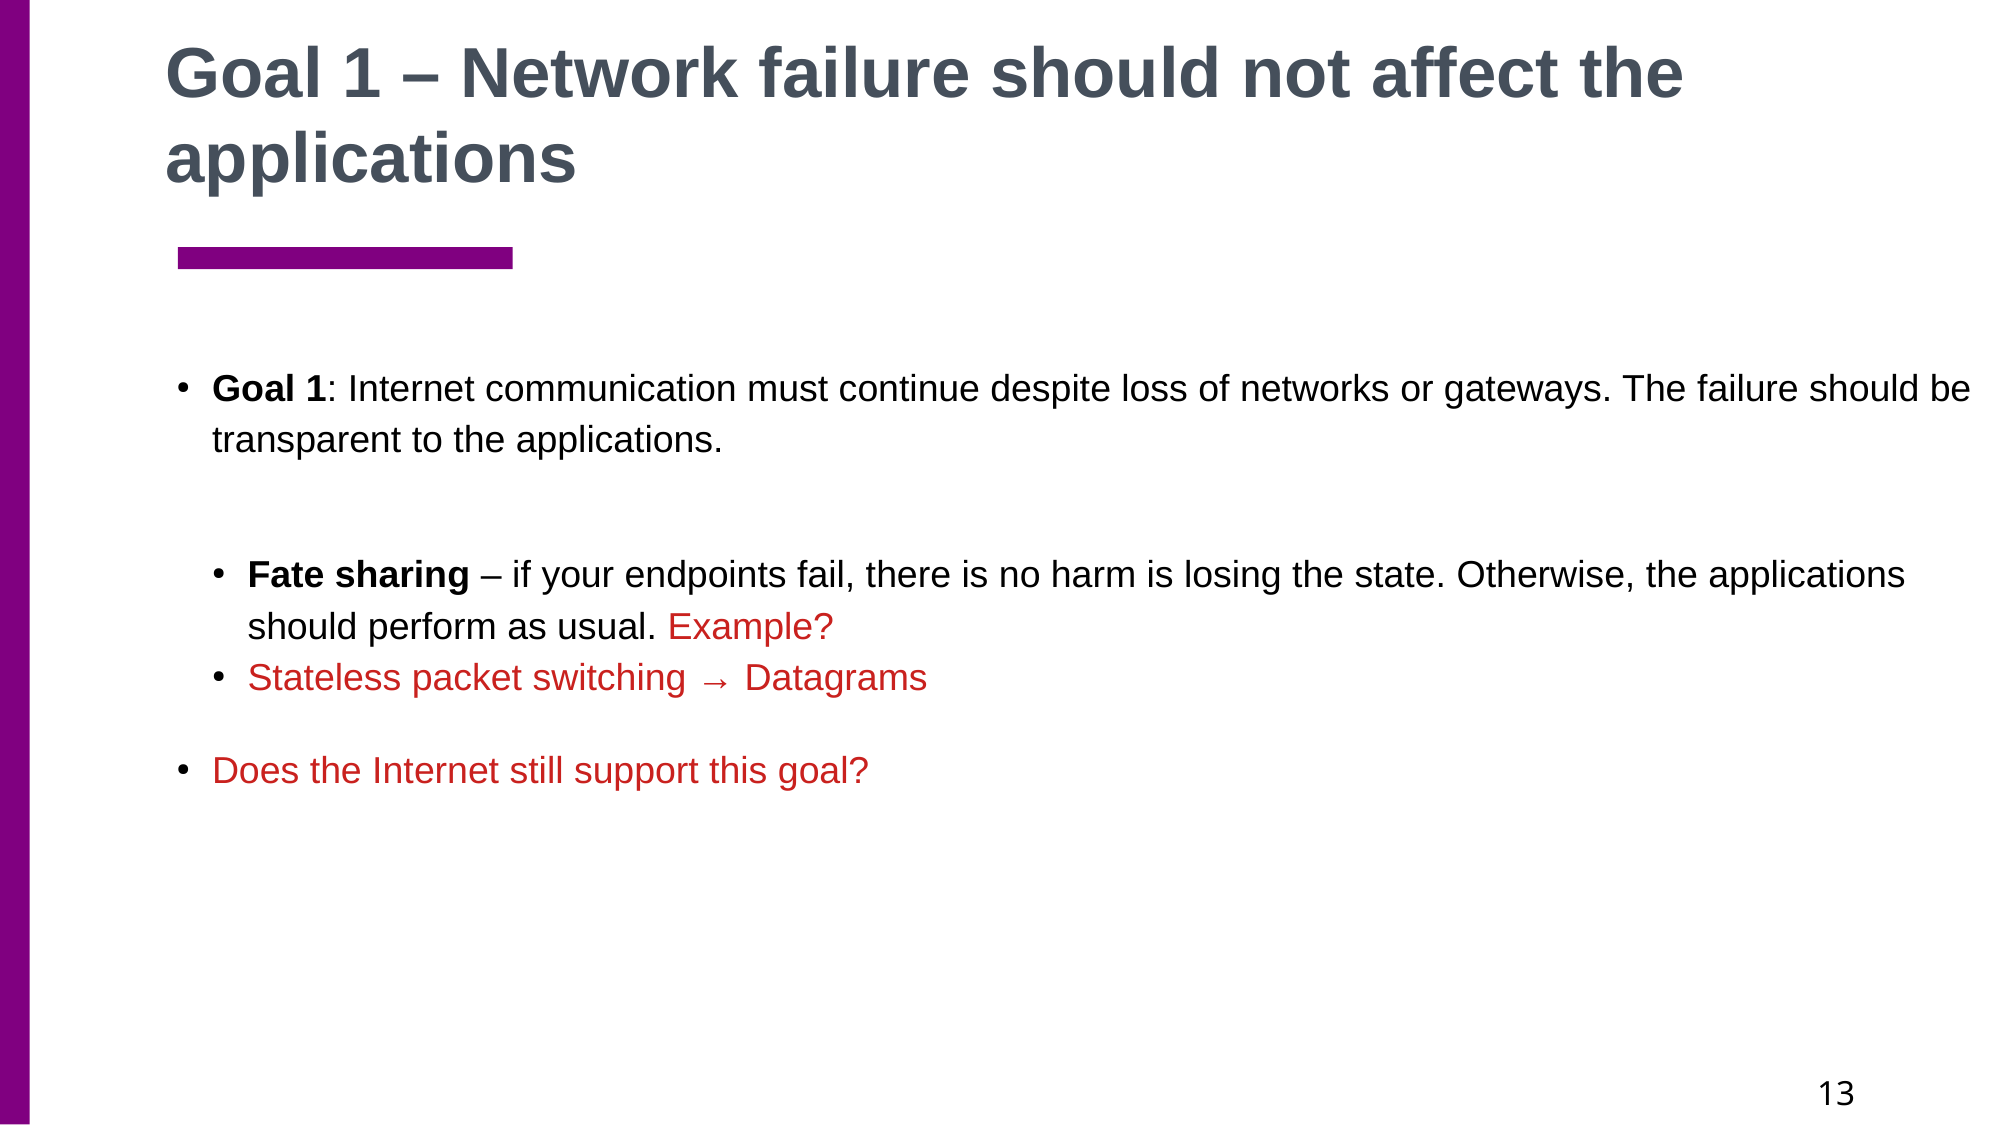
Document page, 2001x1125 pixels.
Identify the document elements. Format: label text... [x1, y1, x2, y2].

text_box Goal 1: Internet communication must continue despite loss of networks or gateways. The failure should be transparent to the applications. Fate sharing – if your endpoints fail, there is no harm is losing the state. Otherwise, the applications should perform as usual. Example? Stateless packet switching → Datagrams Does the Internet still support this goal? [161, 360, 2000, 1005]
text_box Goal 1 – Network failure should not affect the applications [151, 0, 1849, 212]
